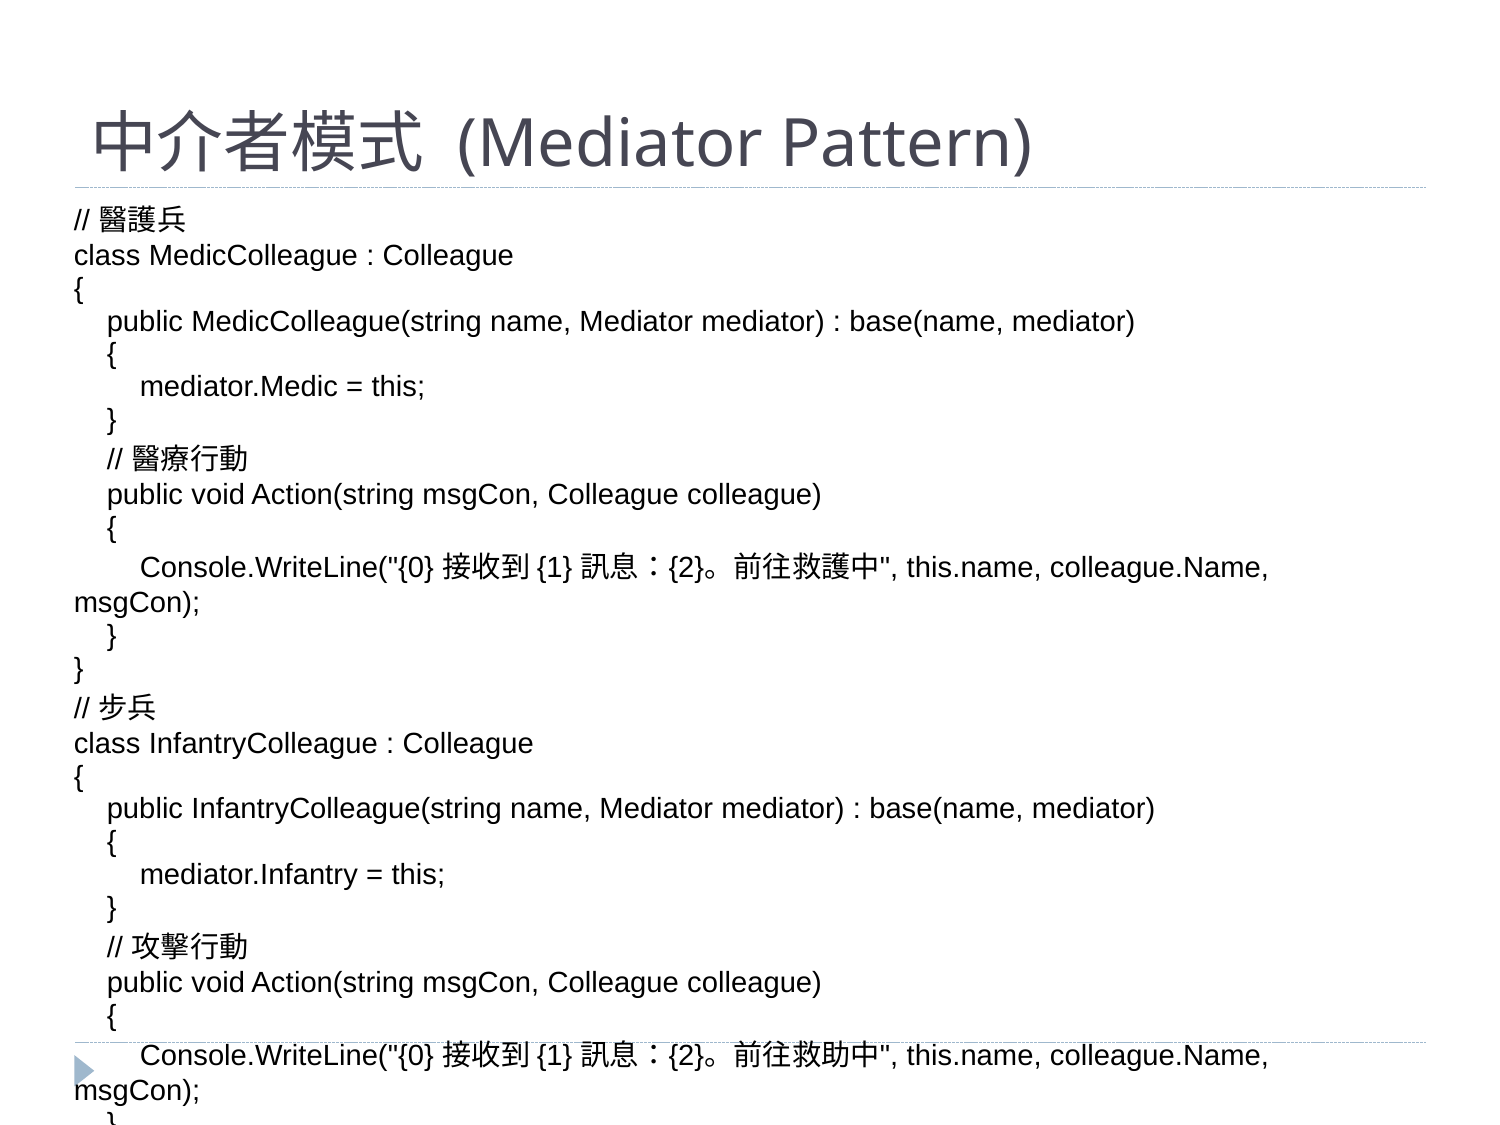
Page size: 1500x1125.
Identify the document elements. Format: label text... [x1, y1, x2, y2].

title 中介者模式 (Mediator Pattern) [75, 25, 1426, 188]
text_box // 醫護兵 class MedicColleague : Colleague { public MedicColleague(string name, Mediator mediator) : base(name, mediator) { mediator.Medic = this; } // 醫療行動 public void Action(string msgCon, Colleague colleague) { Console.WriteLine("{0} 接收到 {1} 訊息：{2}。前往救護中", this.name, colleague.Name, msgCon); } } // 步兵 class InfantryColleague : Colleague { public InfantryColleague(string name, Mediator mediator) : base(name, mediator) { mediator.Infantry = this; } // 攻擊行動 public void Action(string msgCon, Colleague colleague) { Console.WriteLine("{0} 接收到 {1} 訊息：{2}。前往救助中", this.name, colleague.Name, msgCon); } } [59, 188, 1418, 1049]
